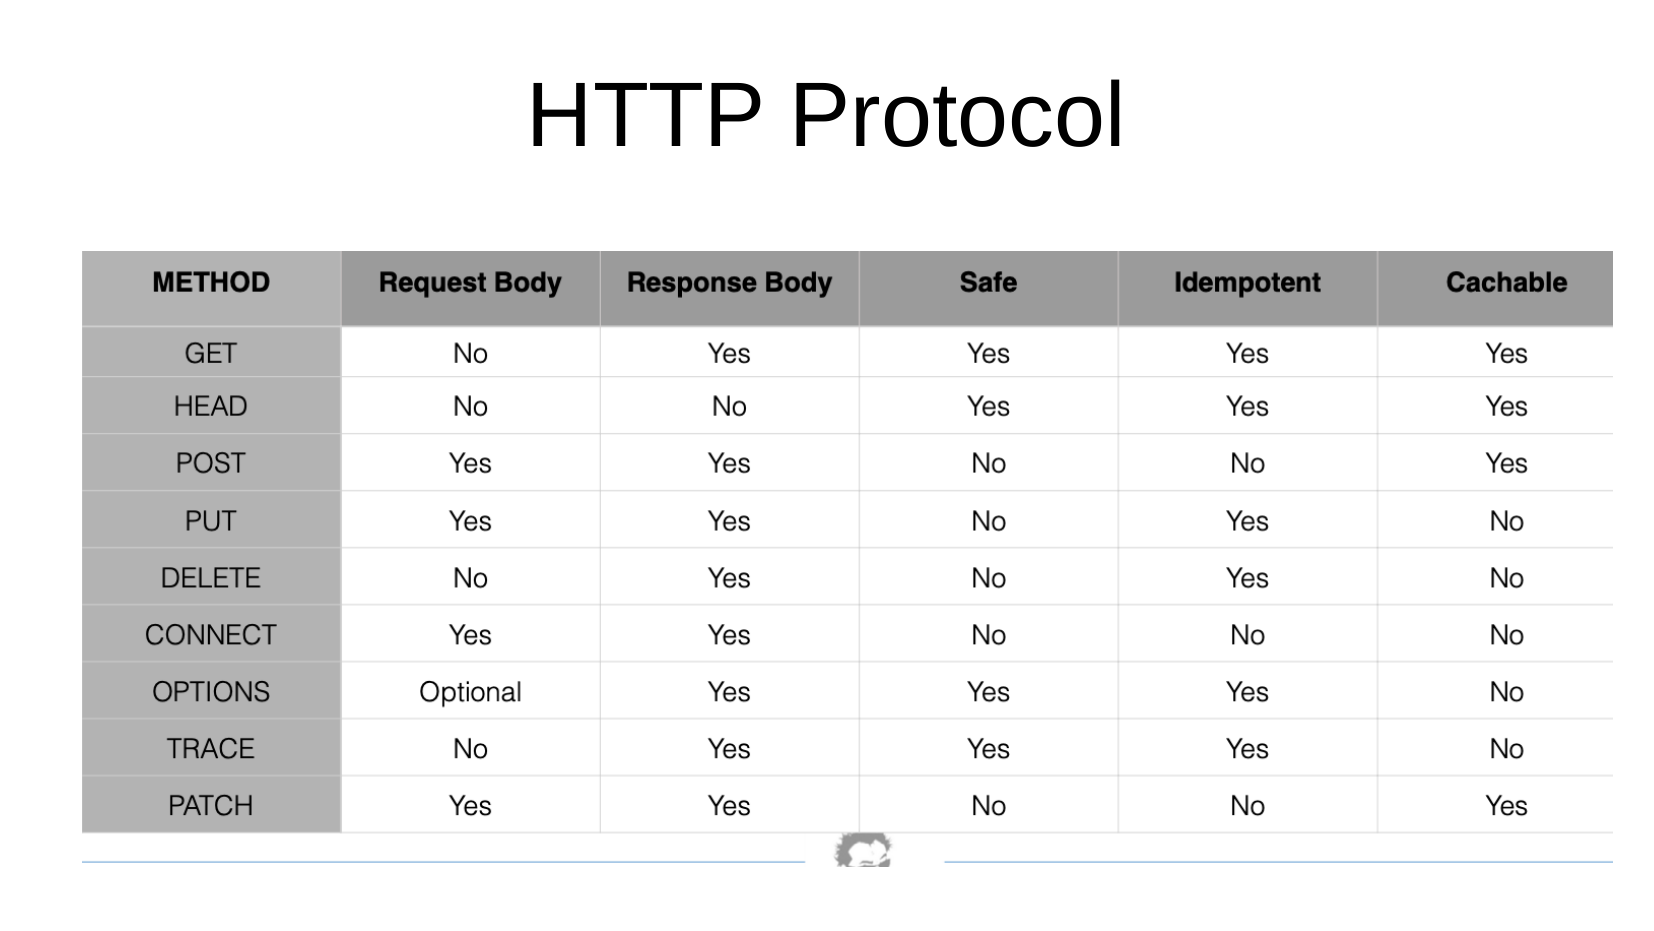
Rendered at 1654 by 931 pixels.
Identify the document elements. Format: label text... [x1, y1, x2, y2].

title HTTP Protocol [82, 37, 1571, 193]
picture [82, 251, 1613, 867]
